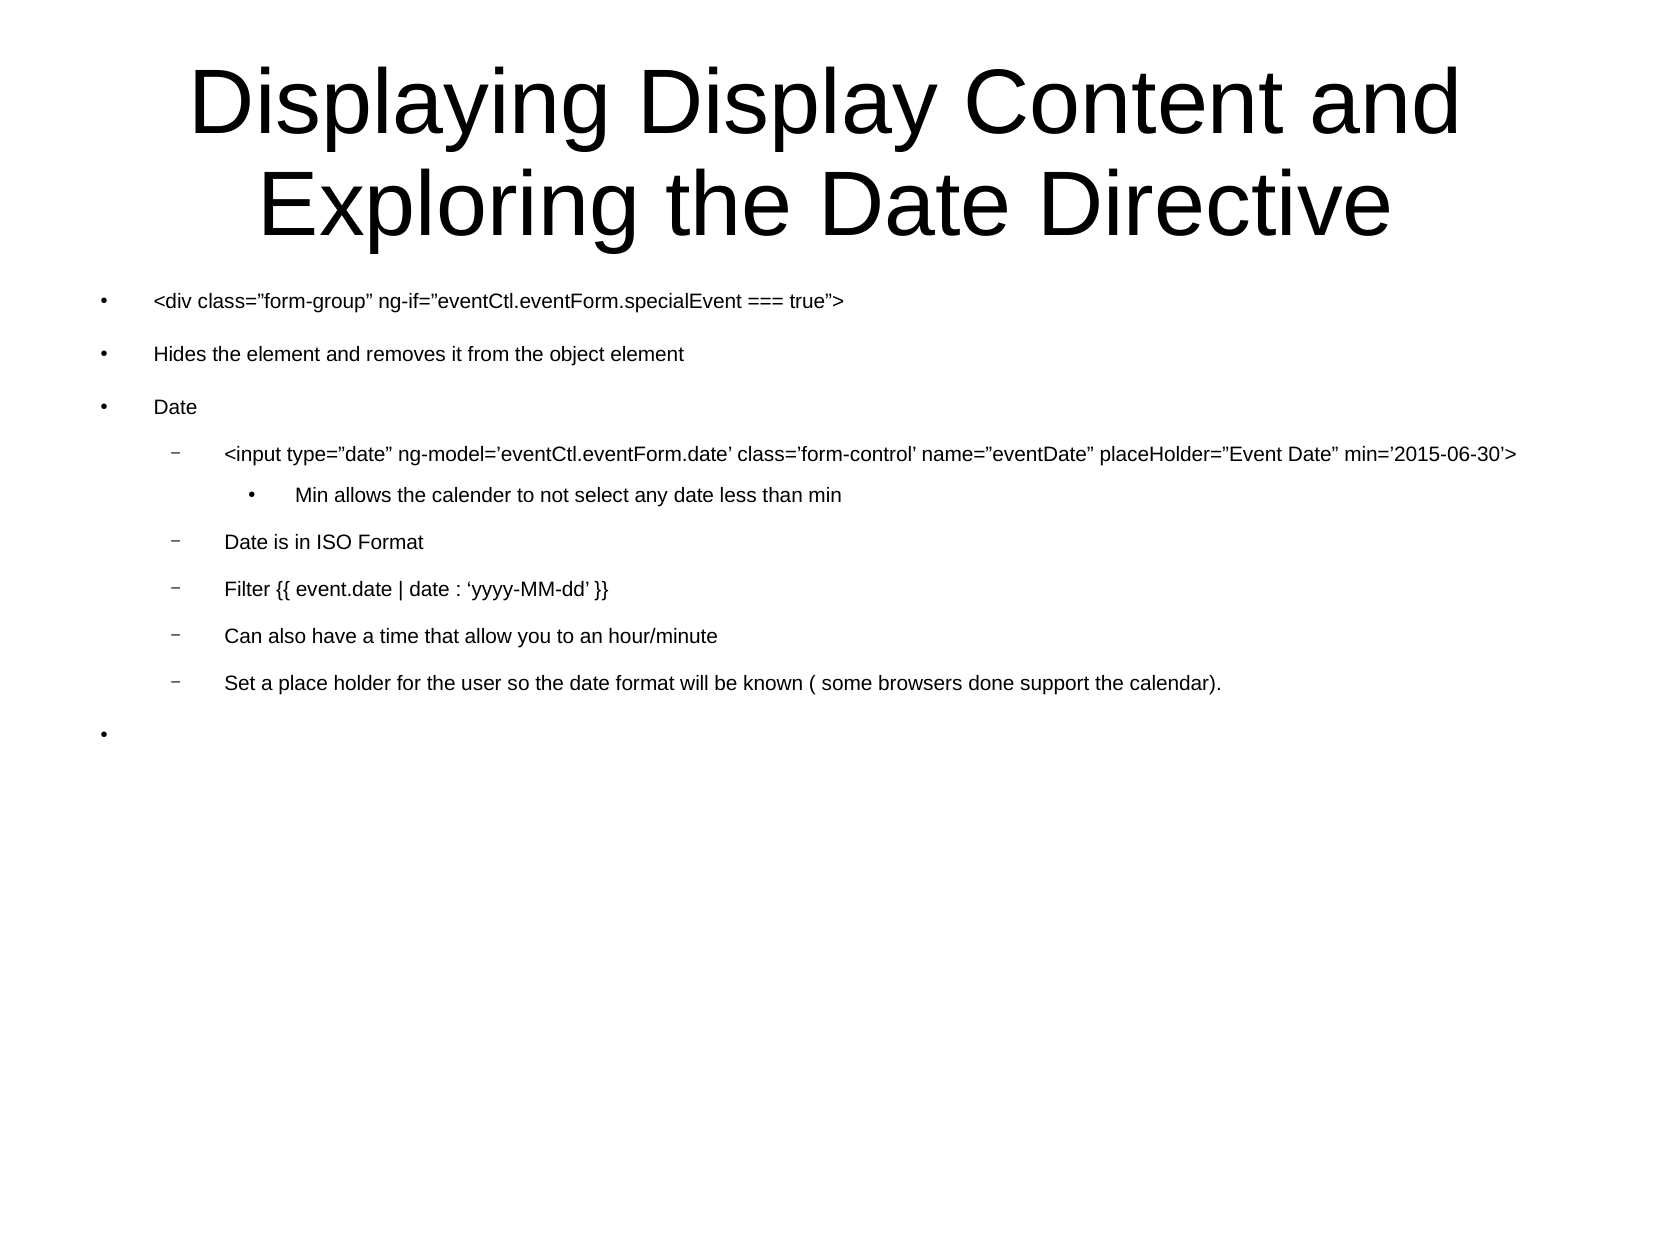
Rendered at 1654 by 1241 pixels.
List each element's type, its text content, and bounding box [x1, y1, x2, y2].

title Displaying Display Content and Exploring the Date Directive [82, 49, 1571, 257]
list <div class=”form-group” ng-if=”eventCtl.eventForm.specialEvent === true”> Hides the element and removes it from the object element Date <input type=”date” ng-model=’eventCtl.eventForm.date’ class=’form-control’ name=”eventDate” placeHolder=”Event Date” min=’2015-06-30’> Min allows the calender to not select any date less than min Date is in ISO Format Filter {{ event.date | date : ‘yyyy-MM-dd’ }} Can also have a time that allow you to an hour/minute Set a place holder for the user so the date format will be known ( some browsers done support the calendar). [82, 290, 1571, 1010]
